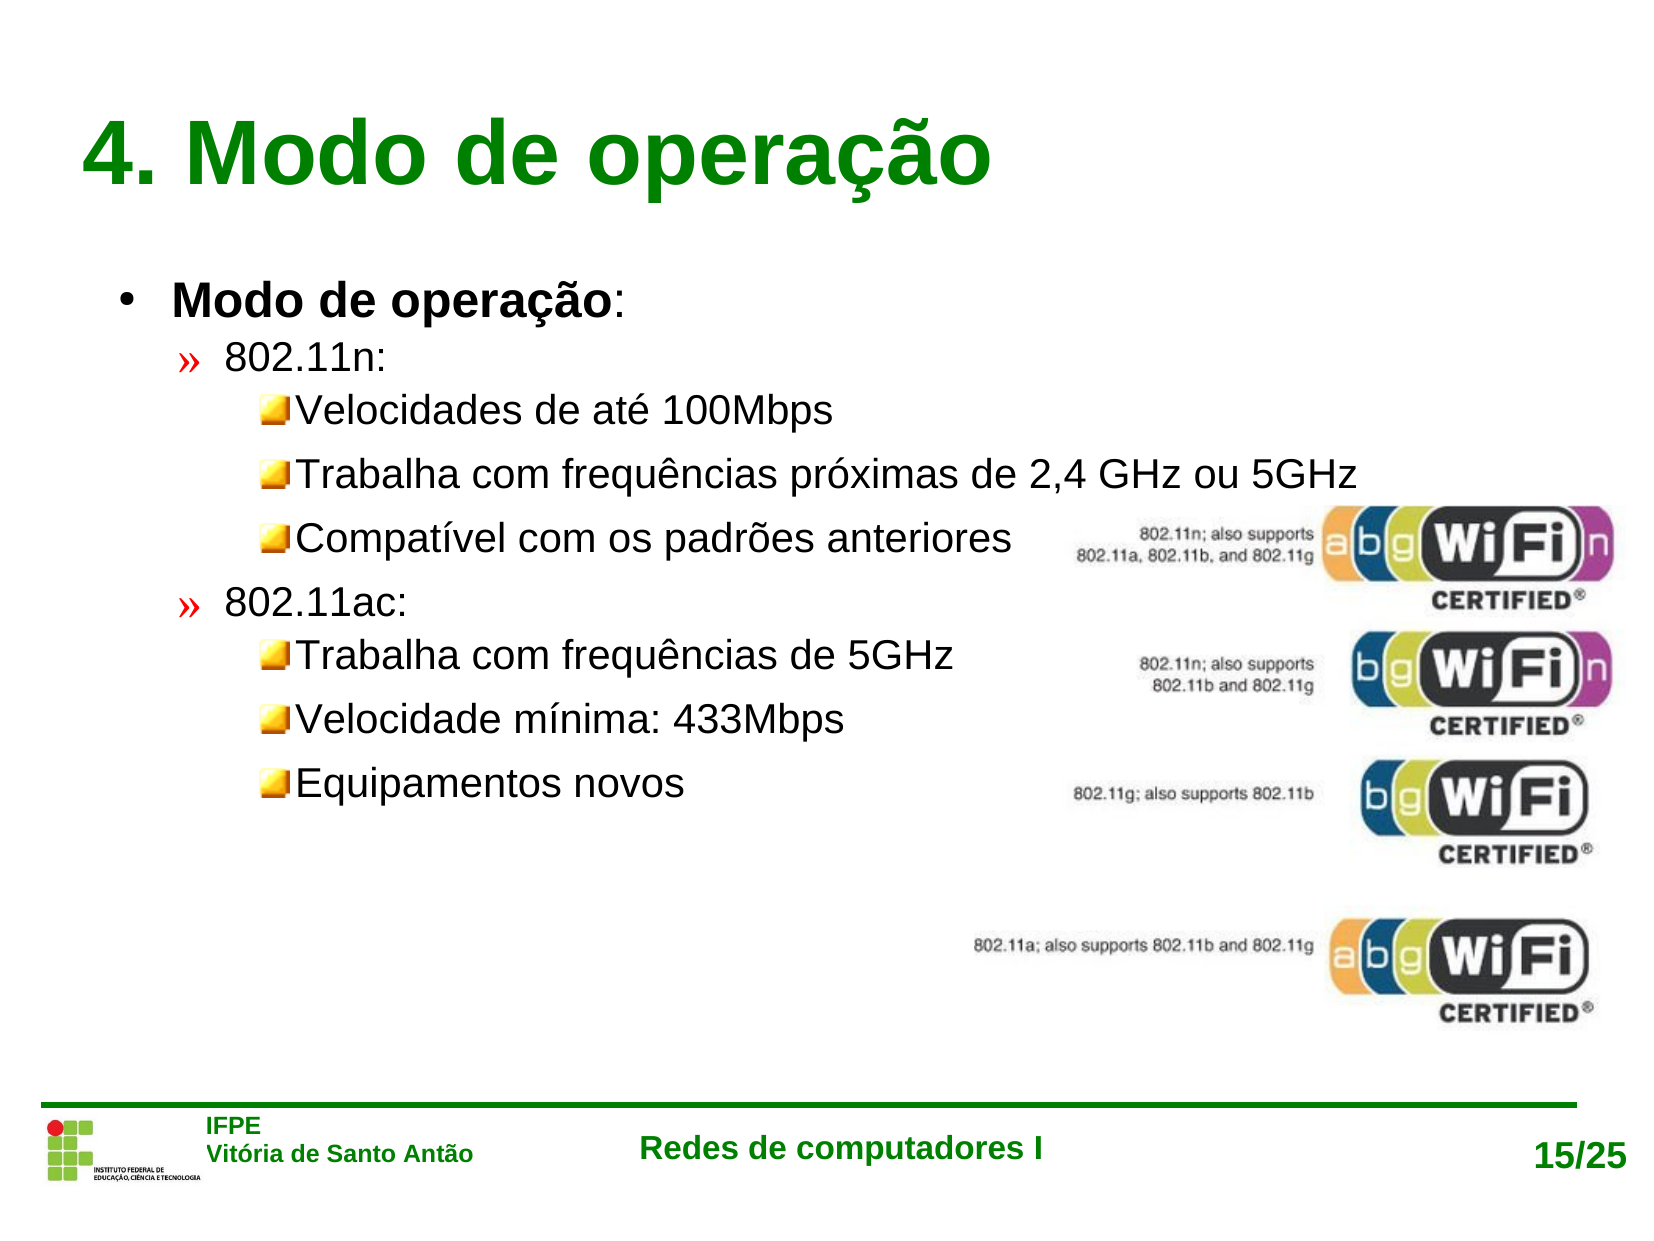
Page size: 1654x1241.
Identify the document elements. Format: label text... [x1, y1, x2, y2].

list Modo de operação: 802.11n: Velocidades de até 100Mbps Trabalha com frequências próximas de 2,4 GHz ou 5GHz Compatível com os padrões anteriores 802.11ac: Trabalha com frequências de 5GHz Velocidade mínima: 433Mbps Equipamentos novos [82, 272, 1571, 1163]
picture [39, 1111, 207, 1191]
picture [1571, 505, 1633, 1034]
title 4. Modo de operação [82, 49, 1571, 257]
